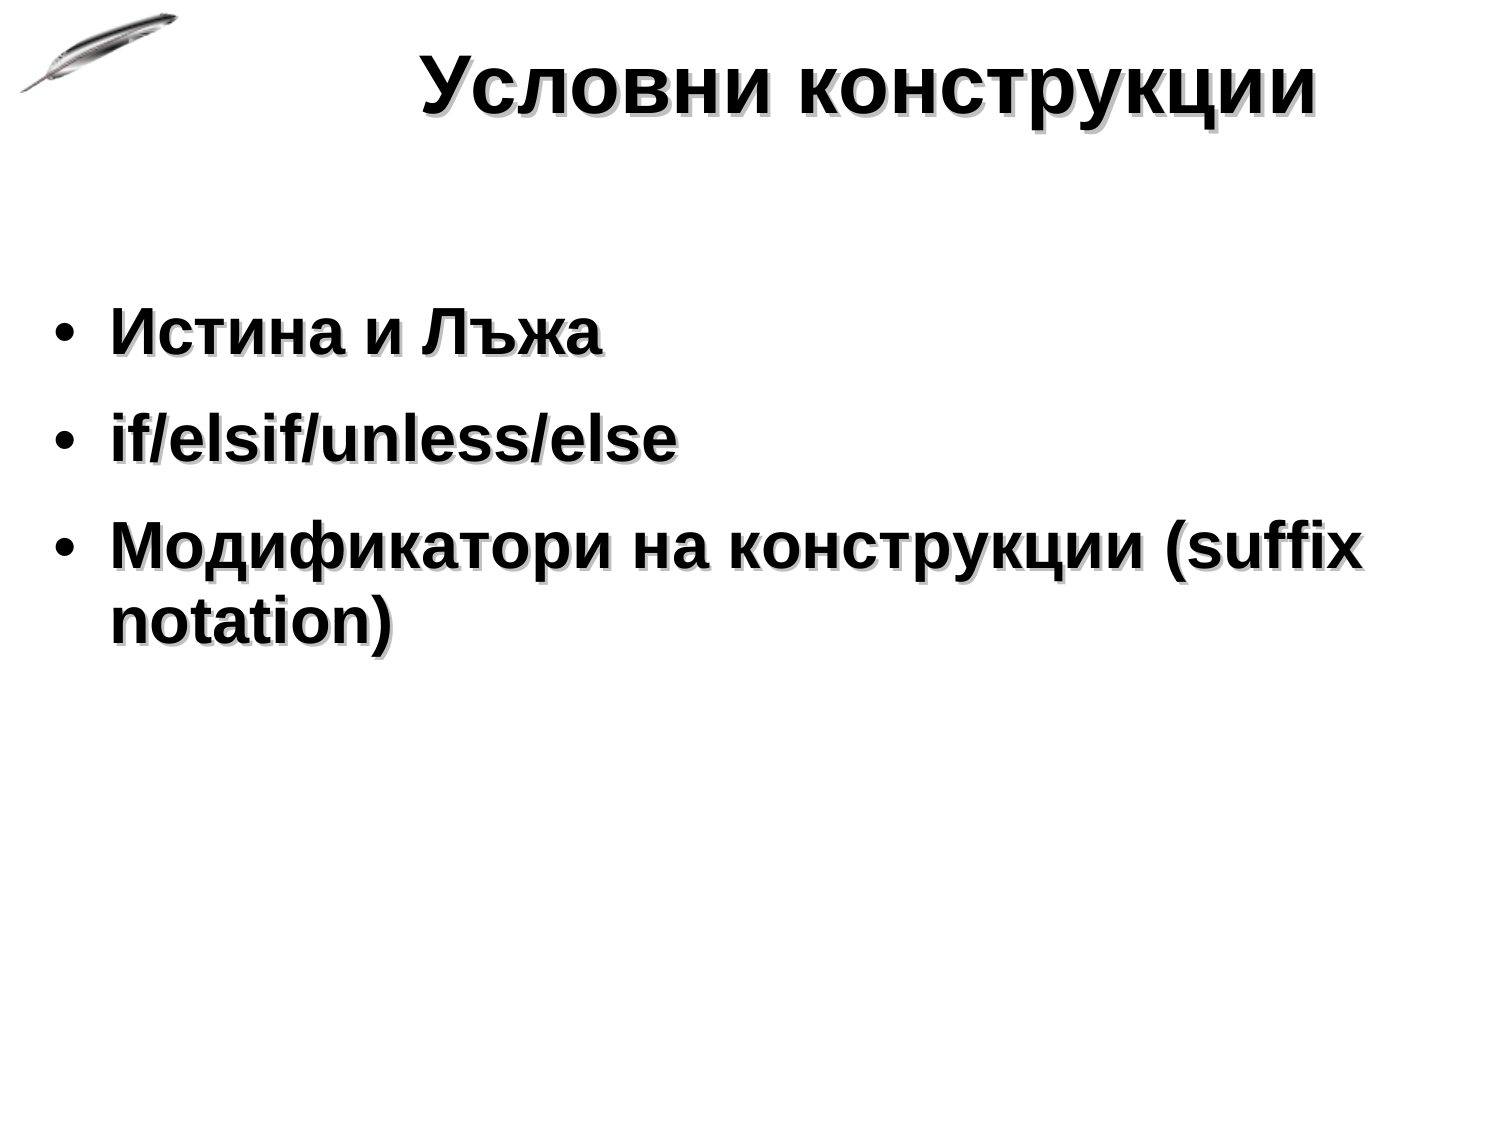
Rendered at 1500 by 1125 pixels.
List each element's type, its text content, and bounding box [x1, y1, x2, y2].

picture [16, 11, 184, 95]
list Истина и Лъжа if/elsif/unless/else Модификатори на конструкции (suffix notation) [53, 295, 1447, 1084]
title Условни конструкции [419, 0, 1459, 179]
